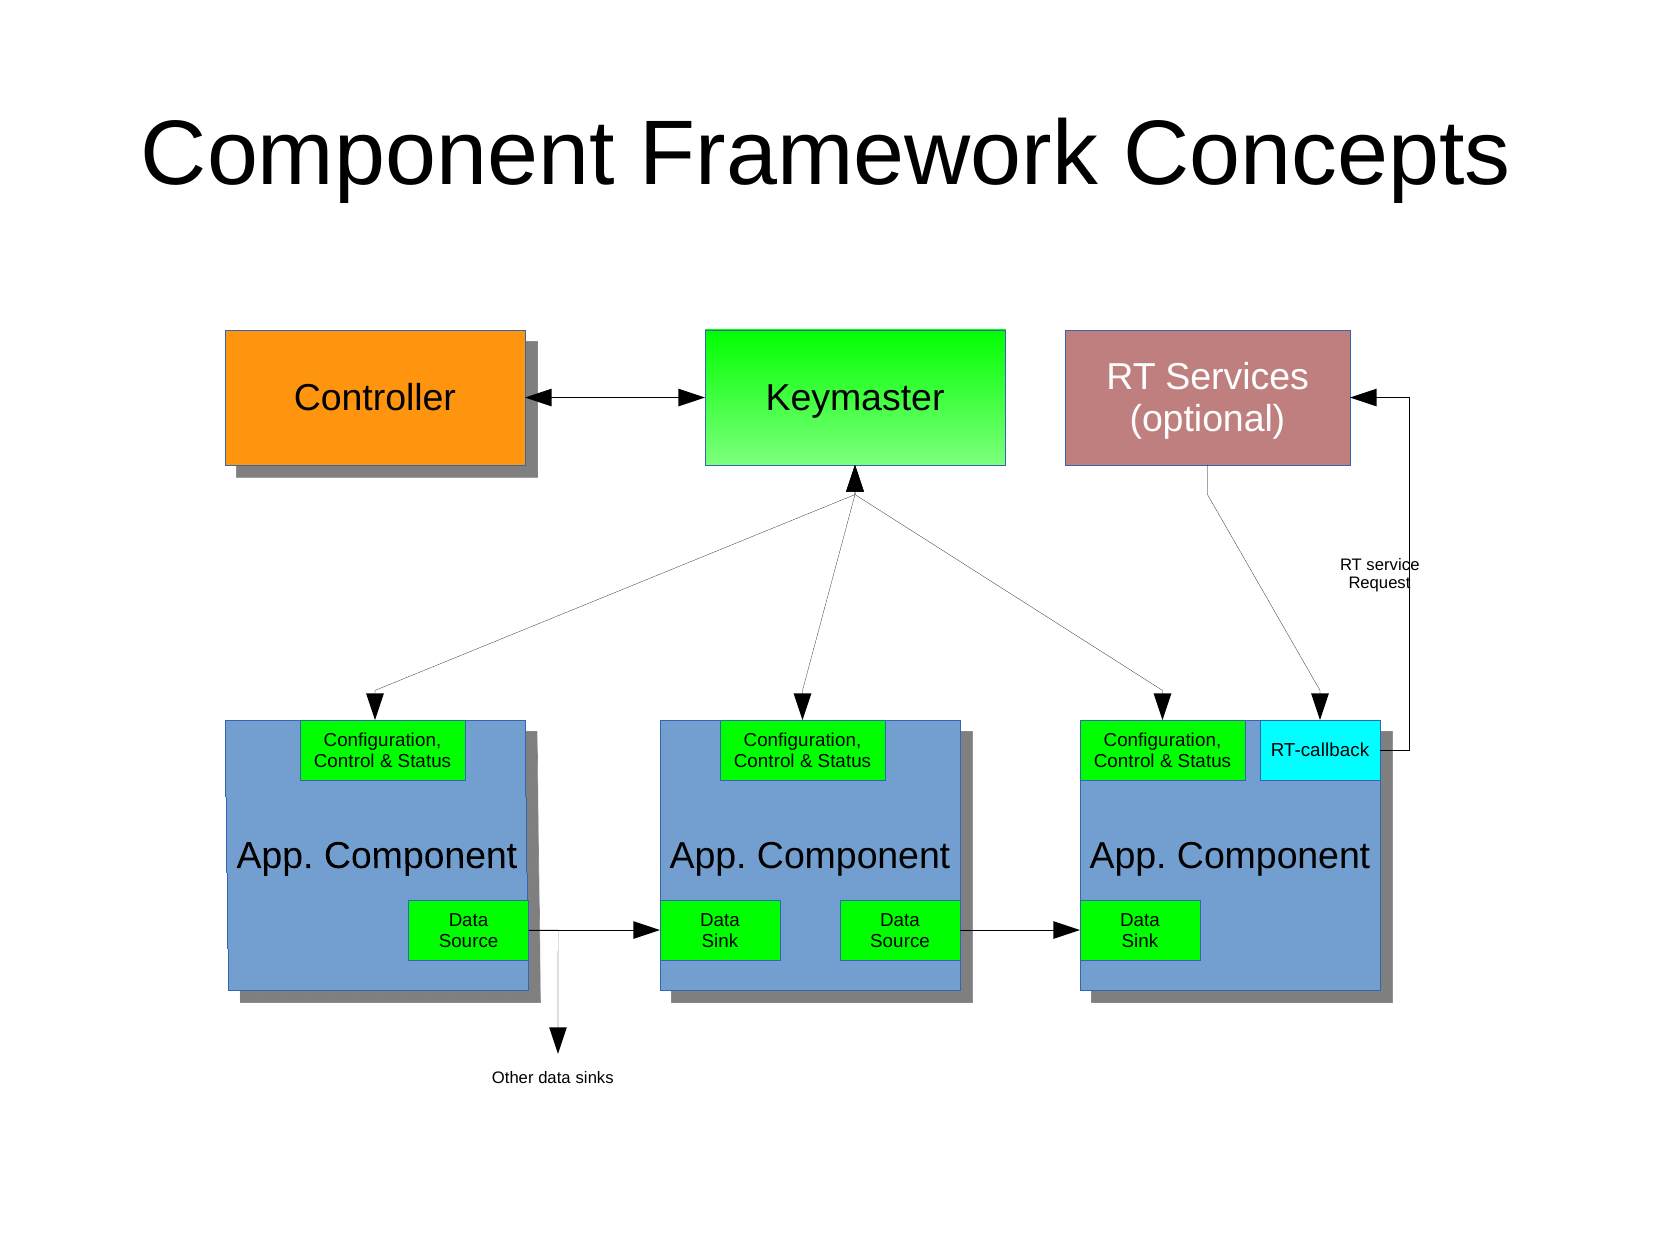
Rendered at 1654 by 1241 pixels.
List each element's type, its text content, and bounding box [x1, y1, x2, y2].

title Component Framework Concepts [82, 49, 1571, 257]
text_box Controller [225, 330, 526, 466]
text_box App. Component [660, 720, 961, 991]
text_box RT-callback [1260, 720, 1381, 781]
text_box RT Services (optional) [1065, 330, 1351, 466]
text_box Configuration, Control & Status [1080, 720, 1246, 781]
text_box App. Component [1080, 720, 1381, 991]
text_box Data Sink [1080, 900, 1201, 961]
text_box Other data sinks [477, 1061, 631, 1096]
text_box Configuration, Control & Status [300, 720, 466, 781]
text_box App. Component [225, 720, 529, 991]
text_box Data Sink [660, 900, 781, 961]
text_box Data Source [408, 900, 529, 961]
text_box Keymaster [705, 330, 1006, 466]
text_box Data Source [840, 900, 961, 961]
text_box Configuration, Control & Status [720, 720, 886, 781]
